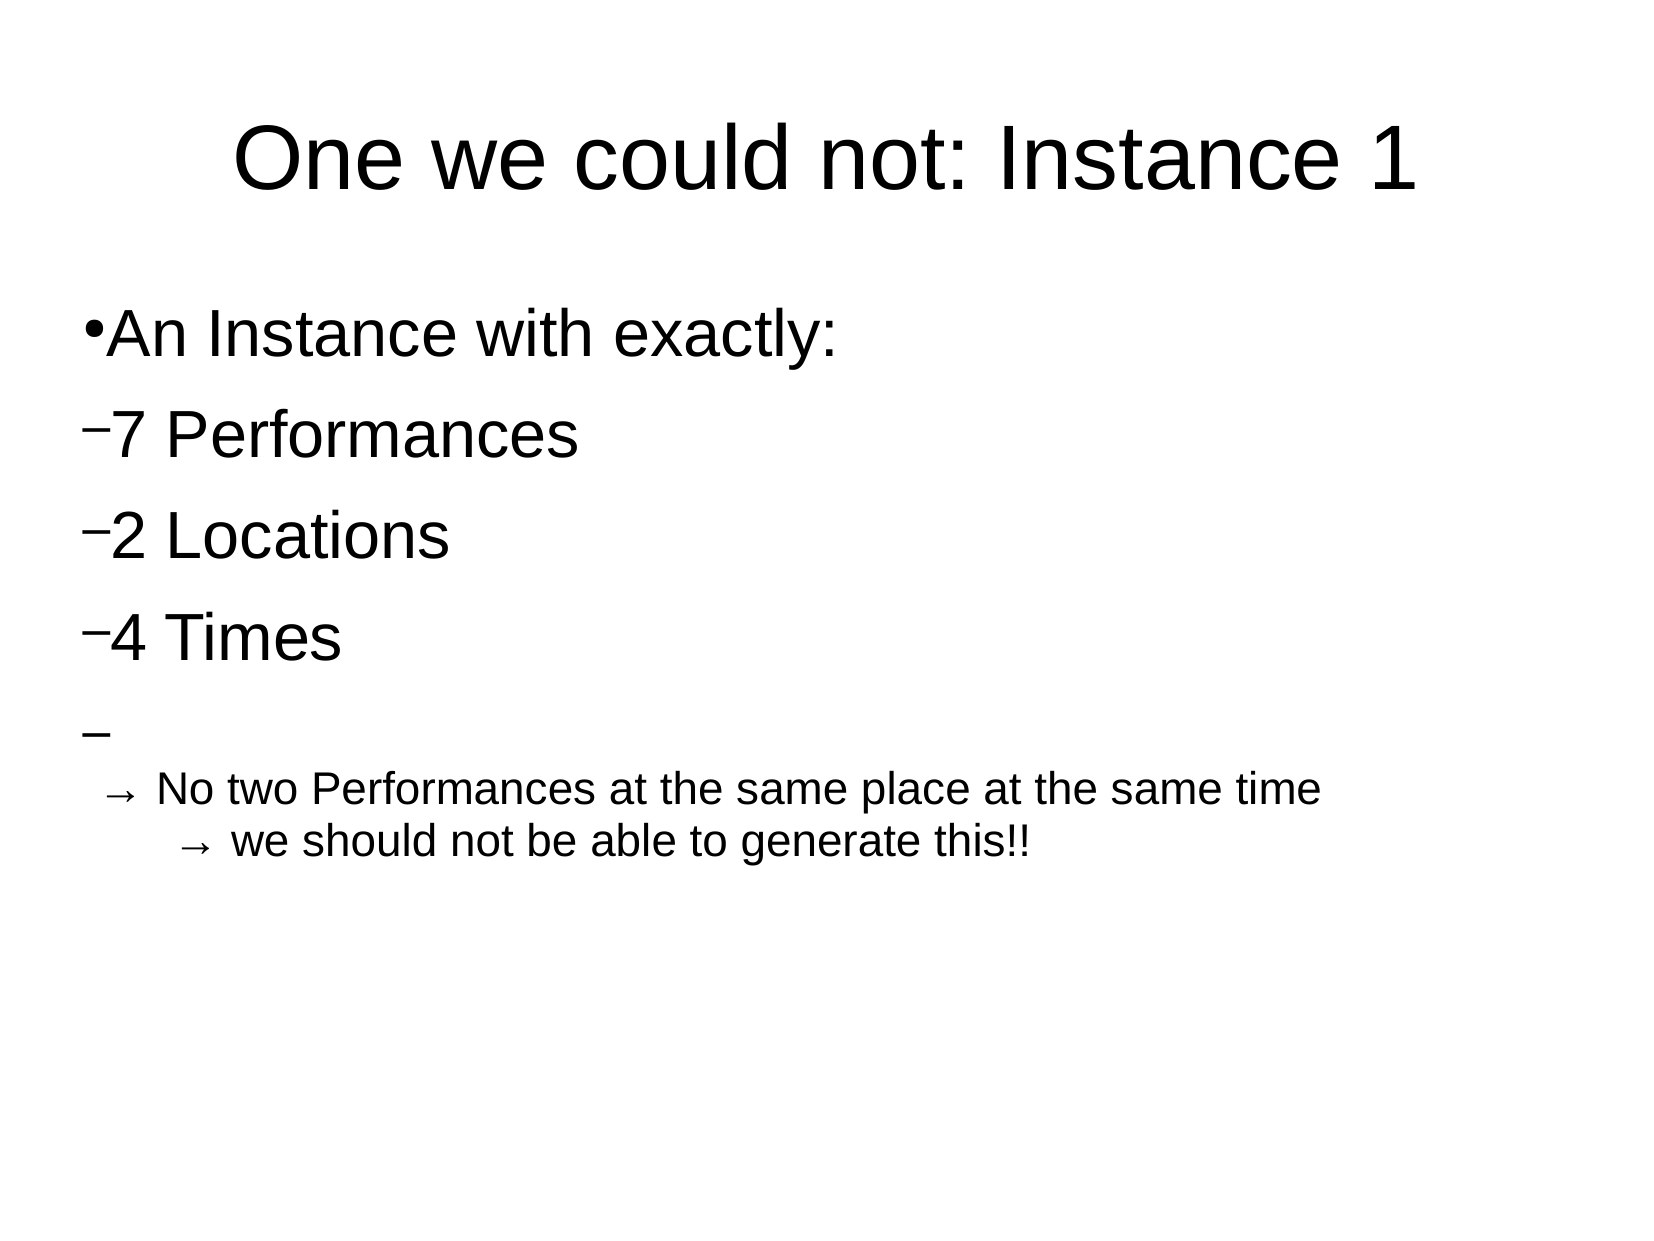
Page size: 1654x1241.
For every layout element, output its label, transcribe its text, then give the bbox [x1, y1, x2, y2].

text_box → No two Performances at the same place at the same time → we should not be able to generate this!! [82, 755, 1548, 920]
title One we could not: Instance 1 [82, 49, 1571, 257]
list An Instance with exactly: 7 Performances 2 Locations 4 Times [82, 290, 1571, 724]
